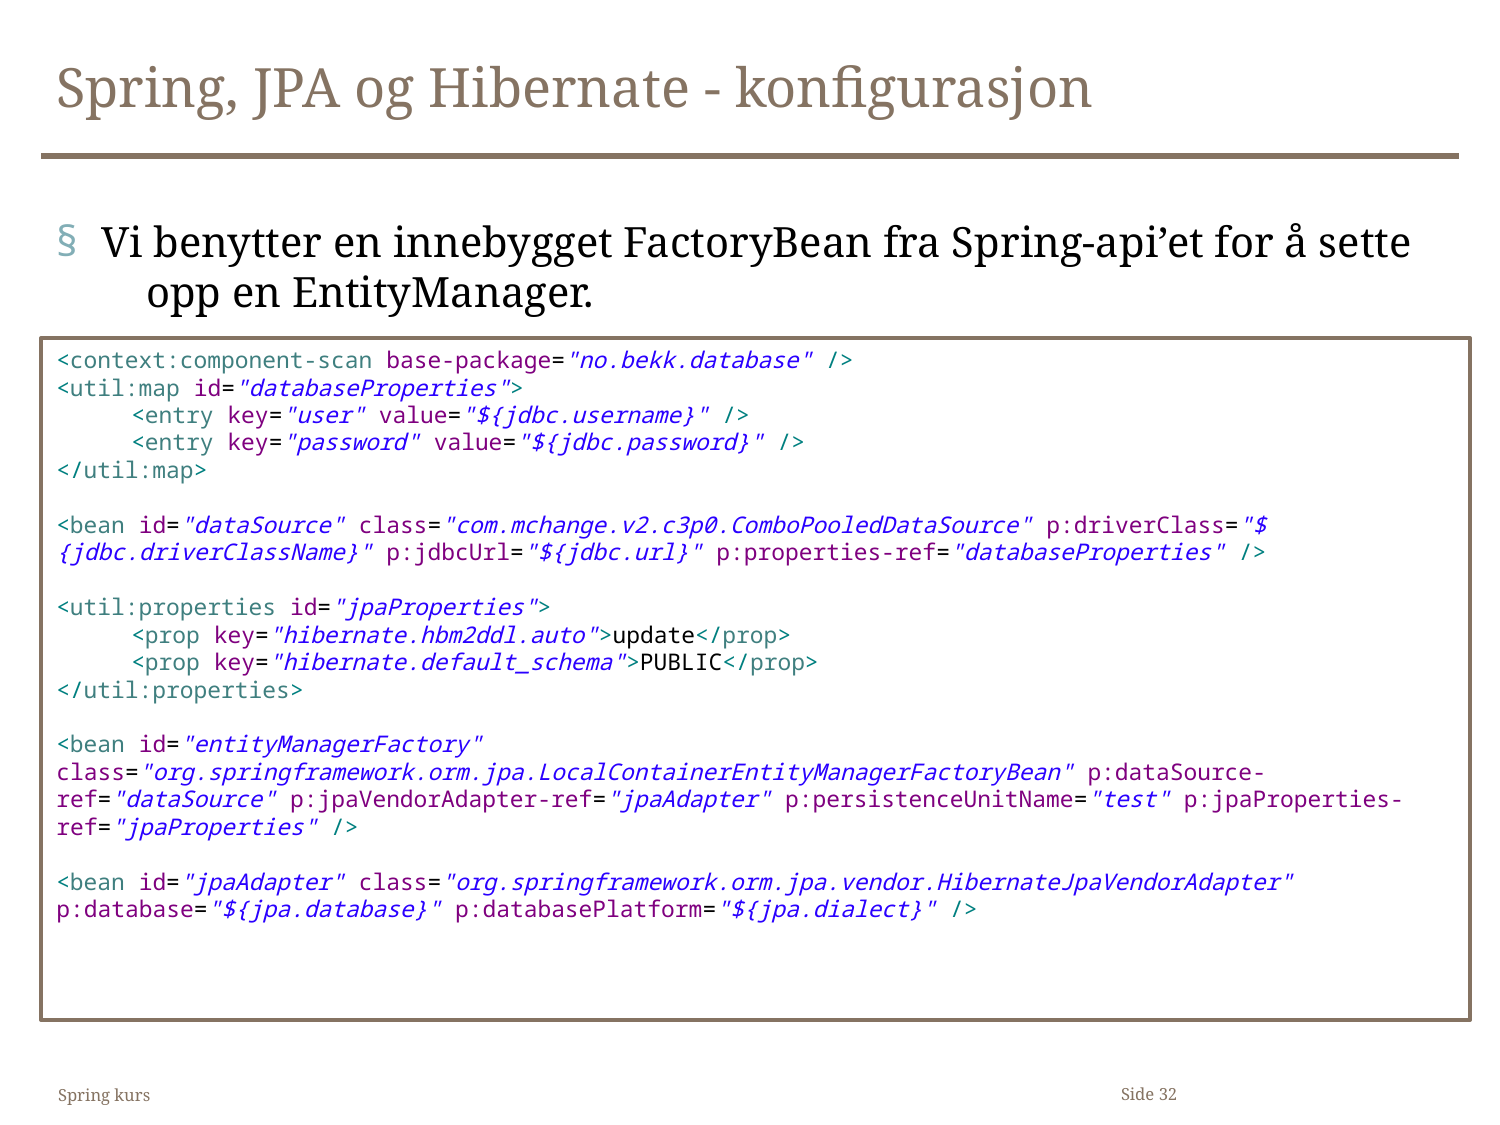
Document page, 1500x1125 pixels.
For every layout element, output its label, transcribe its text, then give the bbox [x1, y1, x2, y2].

title Spring, JPA og Hibernate - konfigurasjon [40, 27, 1459, 146]
text_box <context:component-scan base-package="no.bekk.database" /> <util:map id="databaseProperties"> <entry key="user" value="${jdbc.username}" /> <entry key="password" value="${jdbc.password}" /> </util:map> <bean id="dataSource" class="com.mchange.v2.c3p0.ComboPooledDataSource" p:driverClass="${jdbc.driverClassName}" p:jdbcUrl="${jdbc.url}" p:properties-ref="databaseProperties" /> <util:properties id="jpaProperties"> <prop key="hibernate.hbm2ddl.auto">update</prop> <prop key="hibernate.default_schema">PUBLIC</prop> </util:properties> <bean id="entityManagerFactory" class="org.springframework.orm.jpa.LocalContainerEntityManagerFactoryBean" p:dataSource-ref="dataSource" p:jpaVendorAdapter-ref="jpaAdapter" p:persistenceUnitName="test" p:jpaProperties-ref="jpaProperties" /> <bean id="jpaAdapter" class="org.springframework.orm.jpa.vendor.HibernateJpaVendorAdapter" p:database="${jpa.database}" p:databasePlatform="${jpa.dialect}" /> [41, 338, 1471, 1021]
text_box Spring kurs [43, 1065, 751, 1125]
list Vi benytter en innebygget FactoryBean fra Spring-api’et for å sette opp en EntityManager. [41, 208, 1455, 336]
text_box Side <number> [1105, 1065, 1457, 1125]
